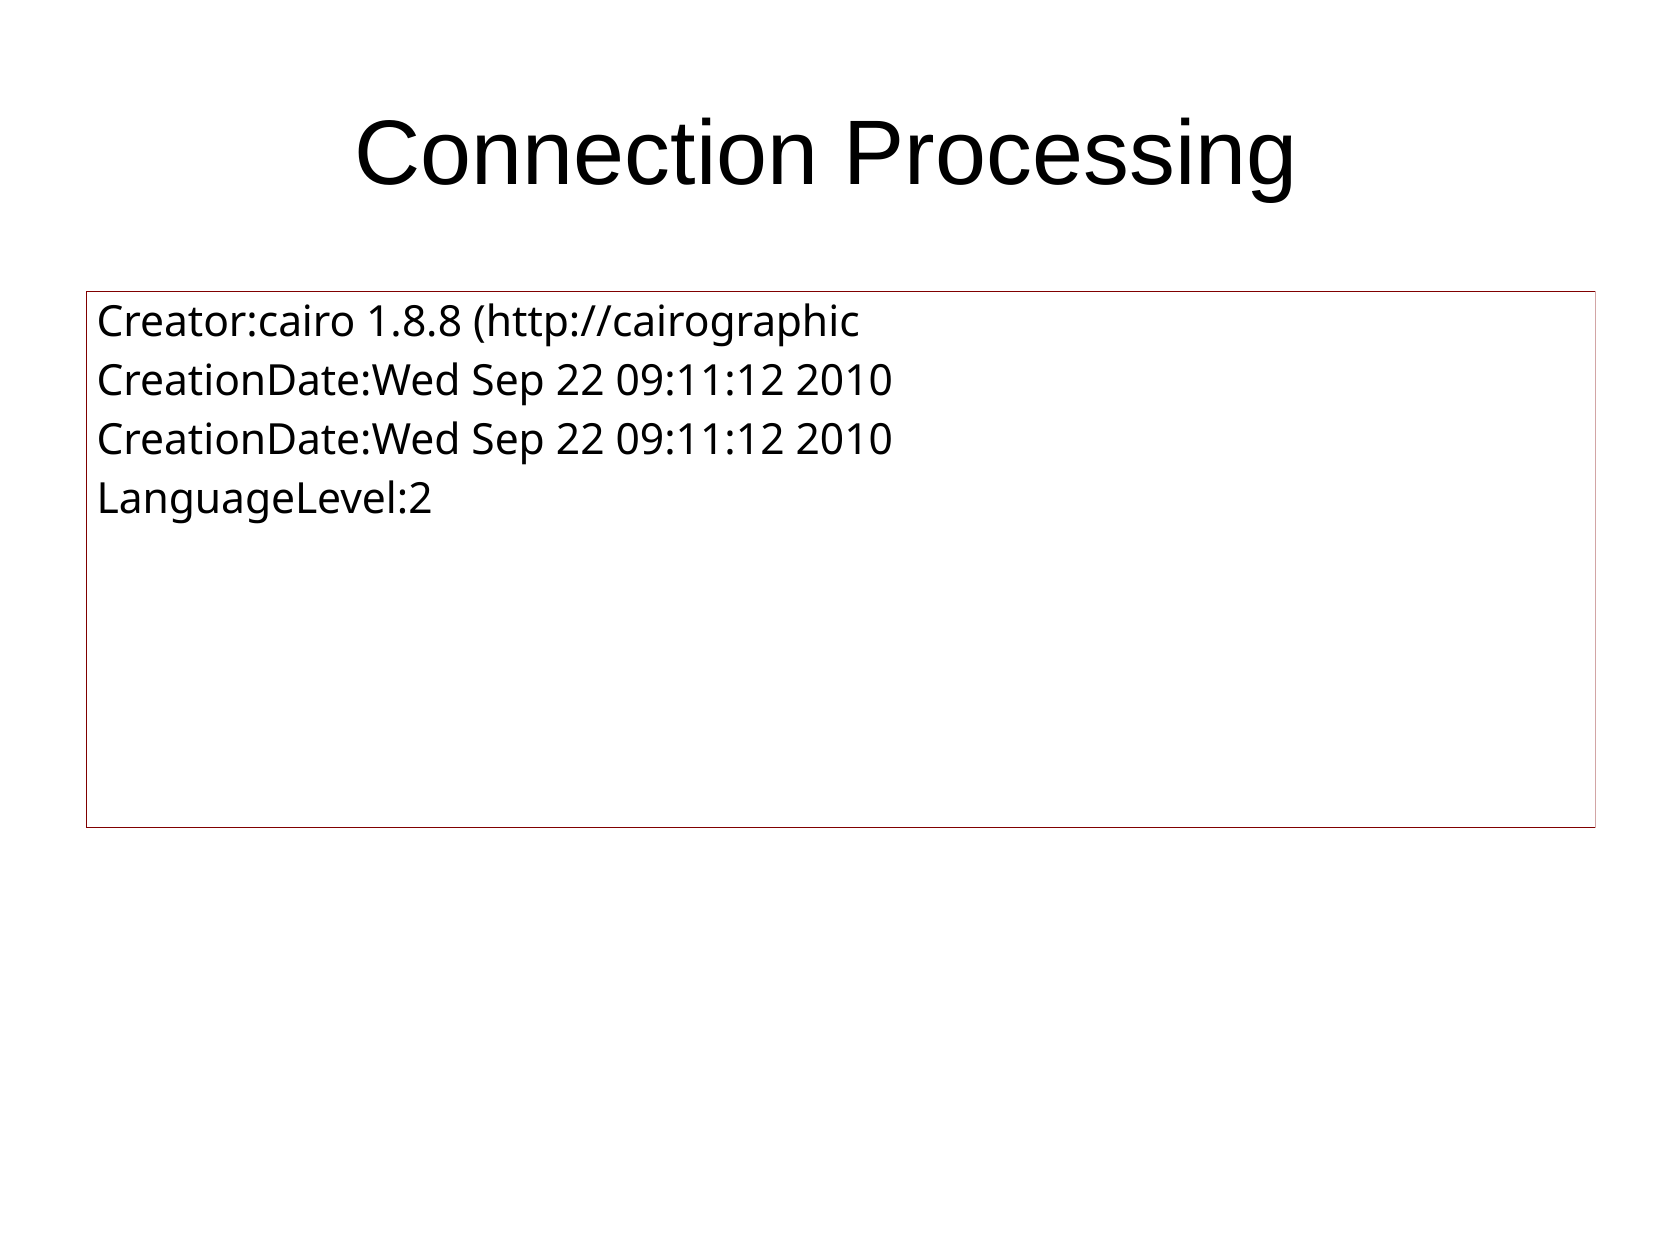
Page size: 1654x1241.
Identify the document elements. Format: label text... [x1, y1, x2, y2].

picture [82, 288, 1596, 828]
title Connection Processing [82, 56, 1571, 250]
